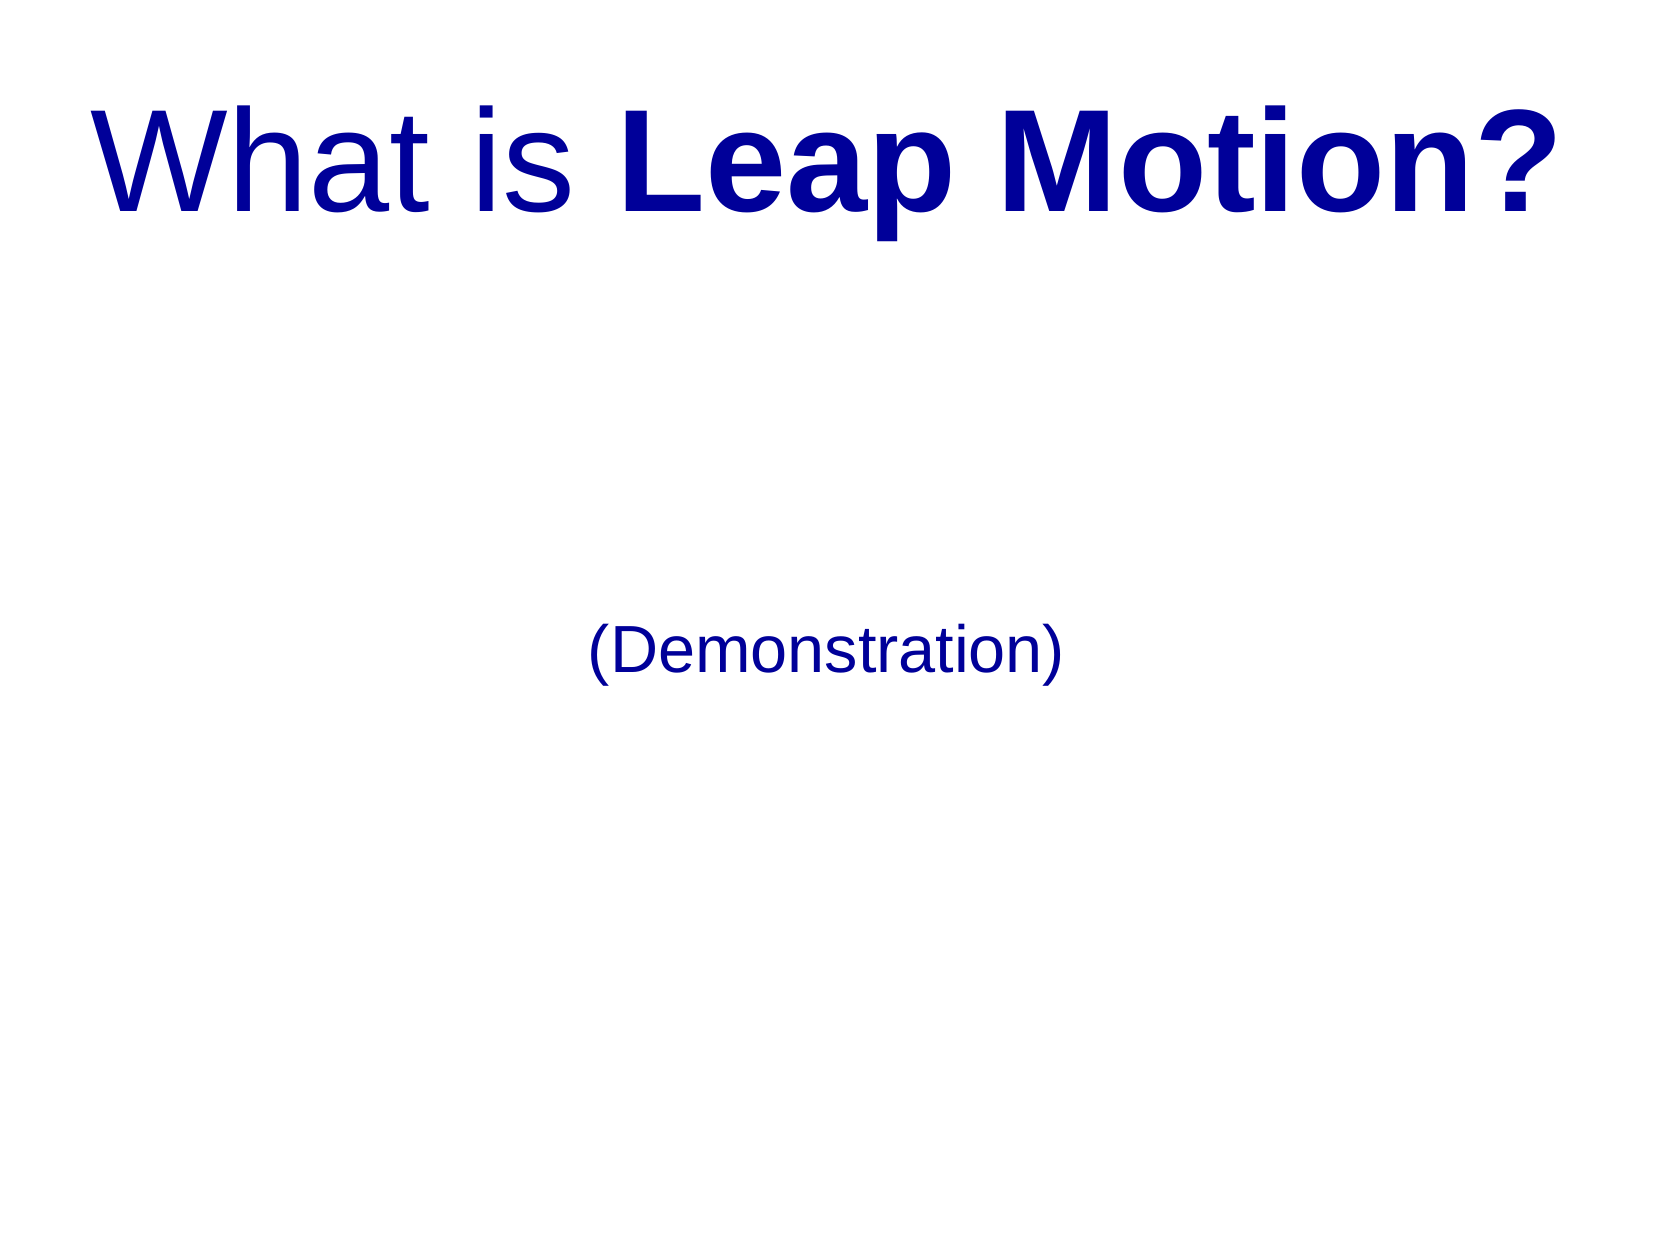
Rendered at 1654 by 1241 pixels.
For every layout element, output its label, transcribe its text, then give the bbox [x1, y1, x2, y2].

text_box What is Leap Motion? [82, 49, 1571, 257]
subtitle (Demonstration) [82, 290, 1571, 1010]
